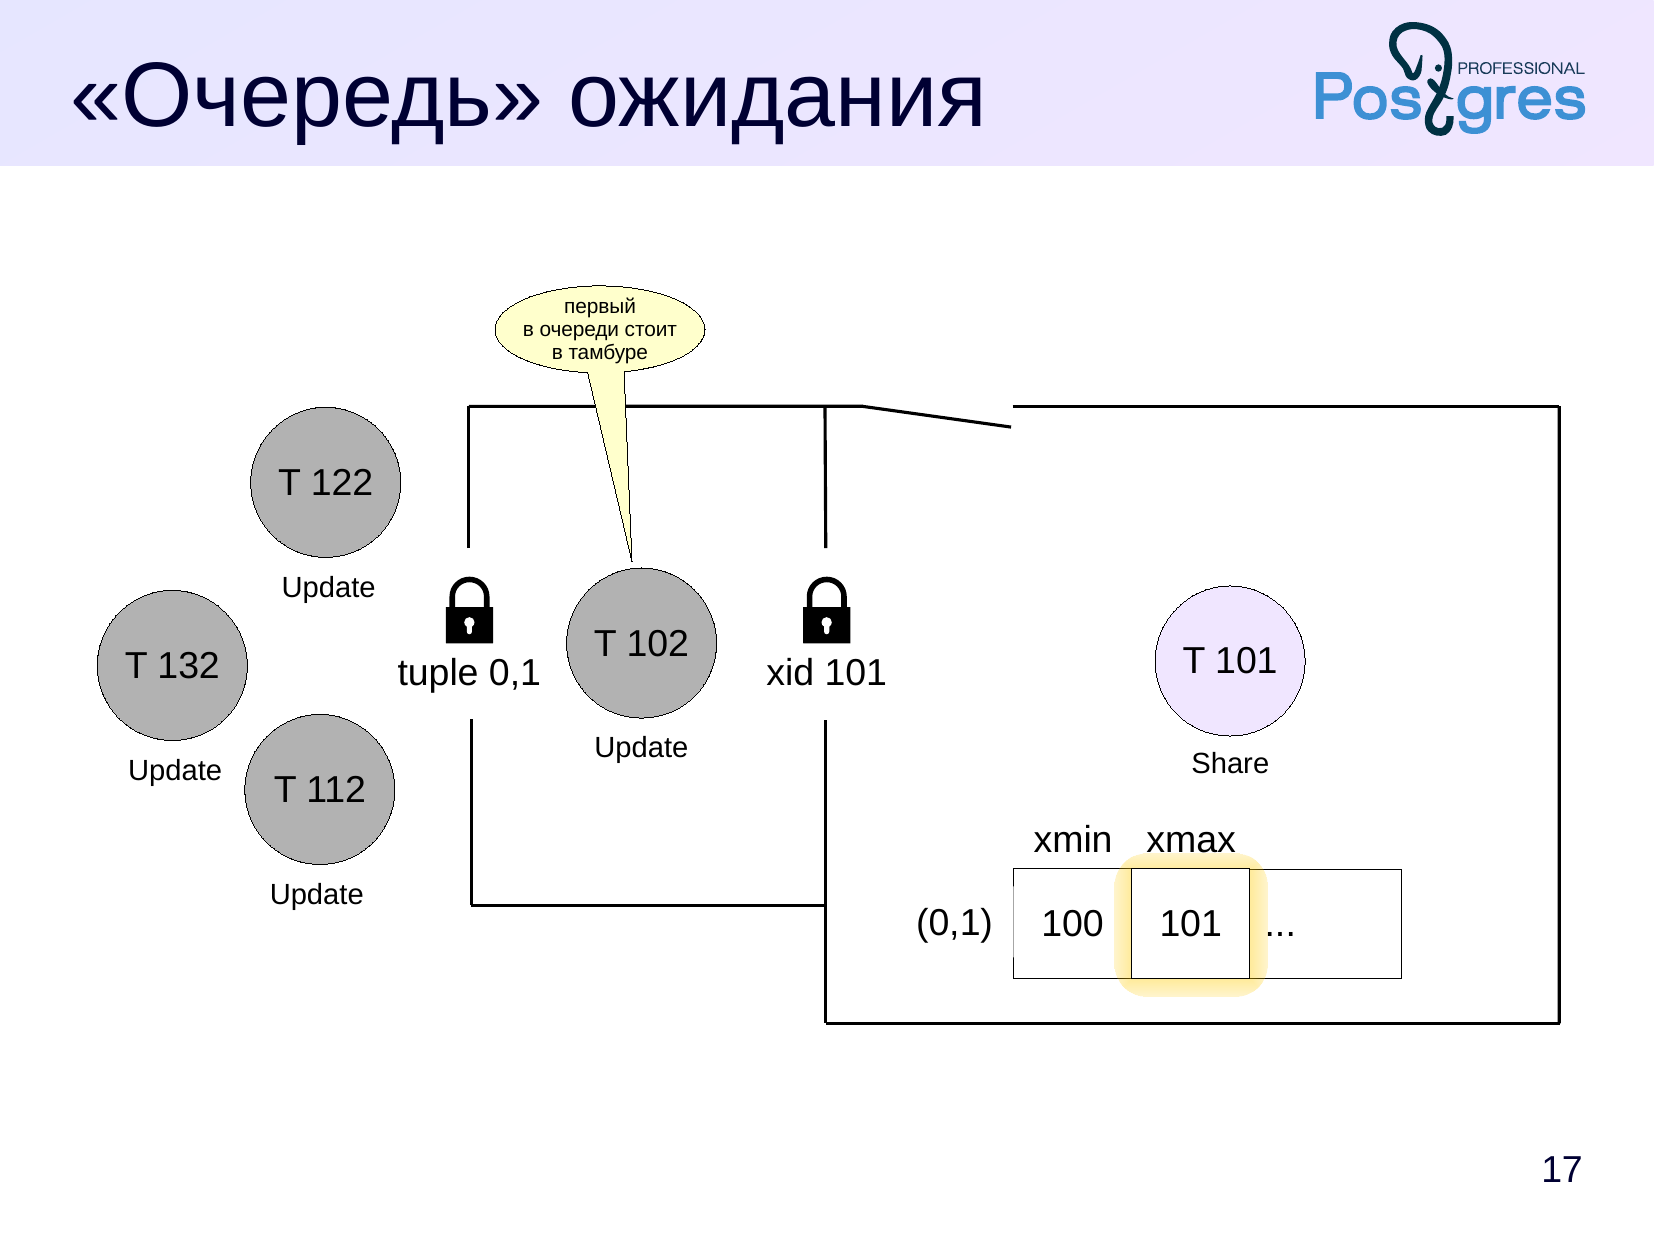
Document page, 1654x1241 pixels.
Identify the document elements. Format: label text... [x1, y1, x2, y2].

picture [803, 576, 851, 637]
text_box xid 101 [741, 637, 913, 708]
text_box T 122 [250, 407, 401, 558]
text_box T 132 [97, 590, 248, 741]
text_box Share [1176, 739, 1285, 788]
text_box [821, 617, 832, 635]
text_box 101 [1131, 868, 1250, 979]
text_box Update [266, 563, 391, 612]
text_box Update [579, 723, 704, 772]
picture [445, 576, 494, 637]
text_box Update [255, 870, 379, 919]
text_box T 101 [1155, 585, 1306, 737]
text_box tuple 0,1 [401, 637, 537, 708]
text_box xmax [1132, 803, 1251, 856]
text_box [1114, 853, 1268, 997]
text_box T 112 [244, 714, 395, 865]
text_box первый в очереди стоит в тамбуре [495, 285, 706, 562]
text_box xmin [1014, 803, 1132, 868]
title «Очередь» ожидания [70, 43, 1241, 147]
text_box Update [113, 746, 238, 795]
text_box (0,1) [895, 886, 1014, 958]
text_box 100 [1013, 868, 1119, 979]
text_box [464, 617, 475, 635]
text_box ... [1264, 869, 1402, 979]
text_box T 102 [566, 567, 717, 719]
